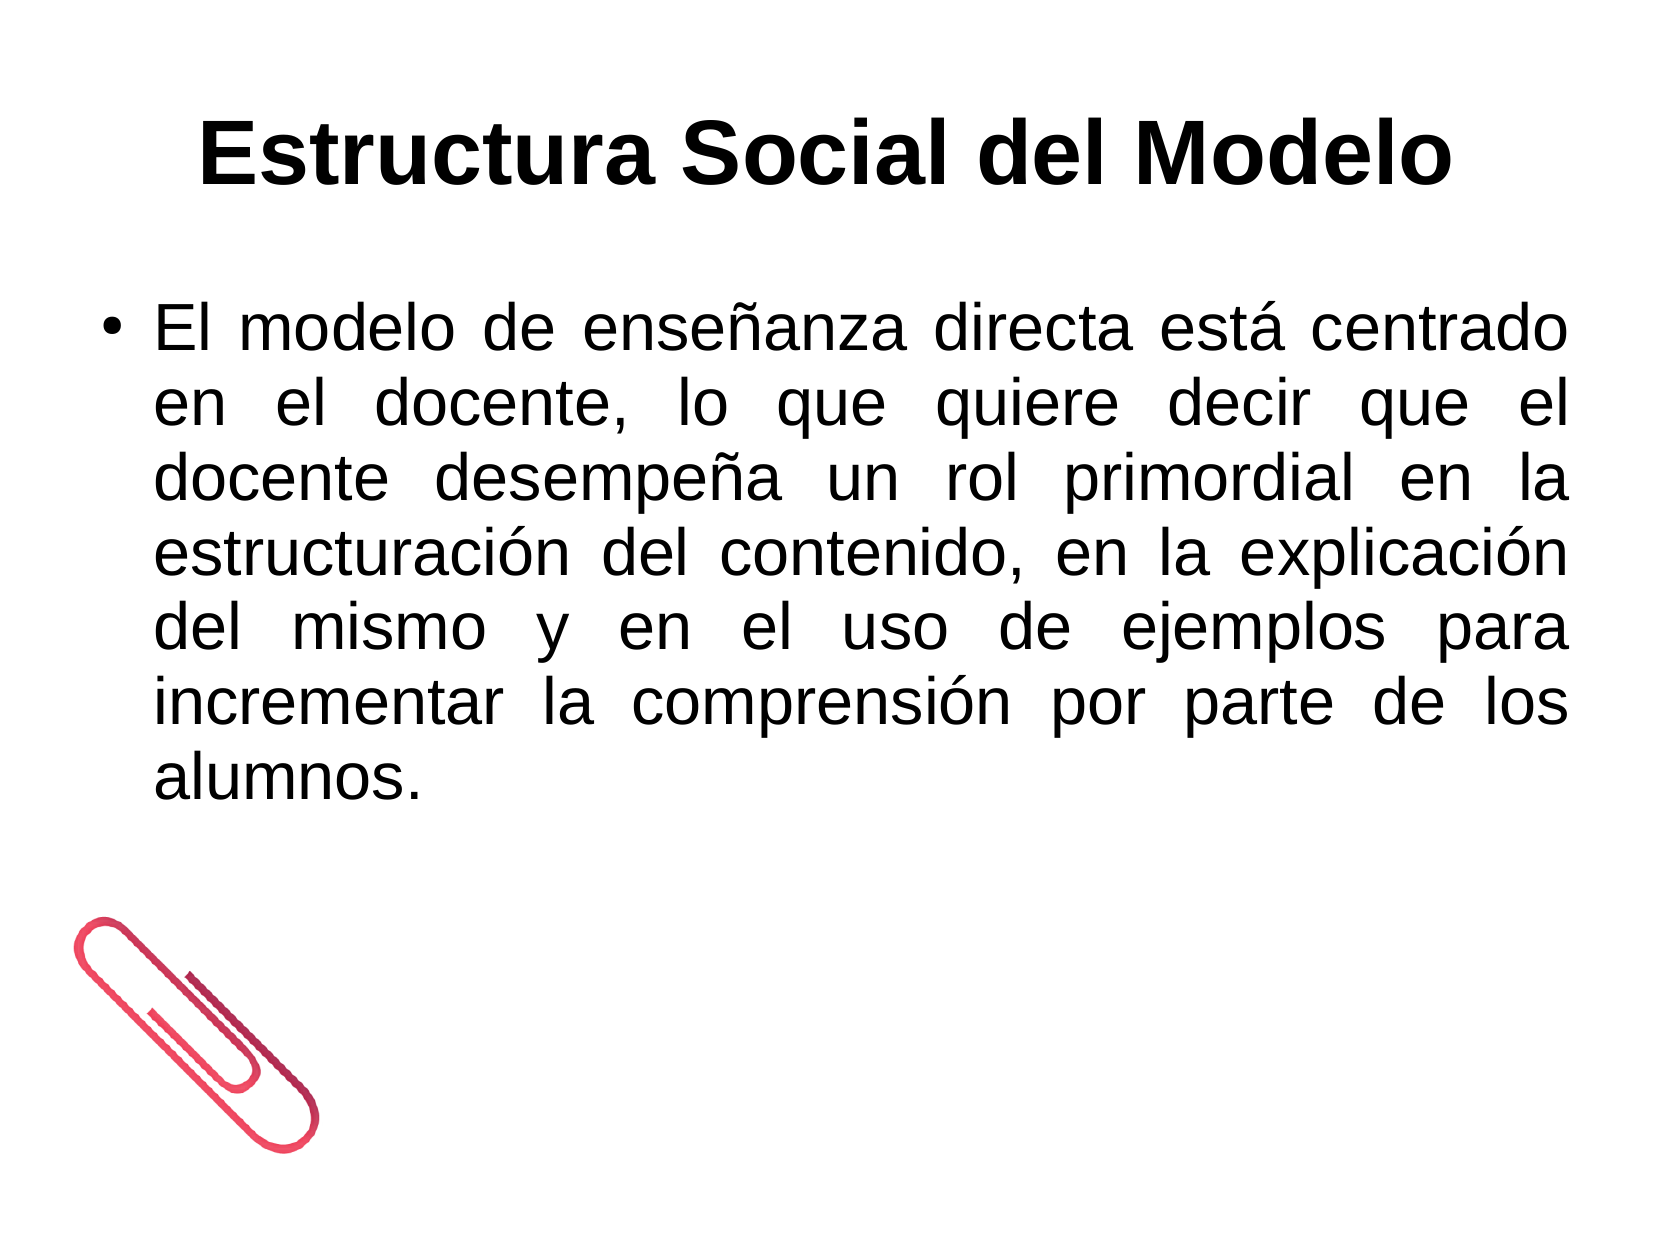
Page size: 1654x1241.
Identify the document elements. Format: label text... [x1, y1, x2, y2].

list El modelo de enseñanza directa está centrado en el docente, lo que quiere decir que el docente desempeña un rol primordial en la estructuración del contenido, en la explicación del mismo y en el uso de ejemplos para incrementar la comprensión por parte de los alumnos. [82, 290, 1571, 1010]
title Estructura Social del Modelo [82, 49, 1571, 257]
picture [0, 842, 395, 1229]
